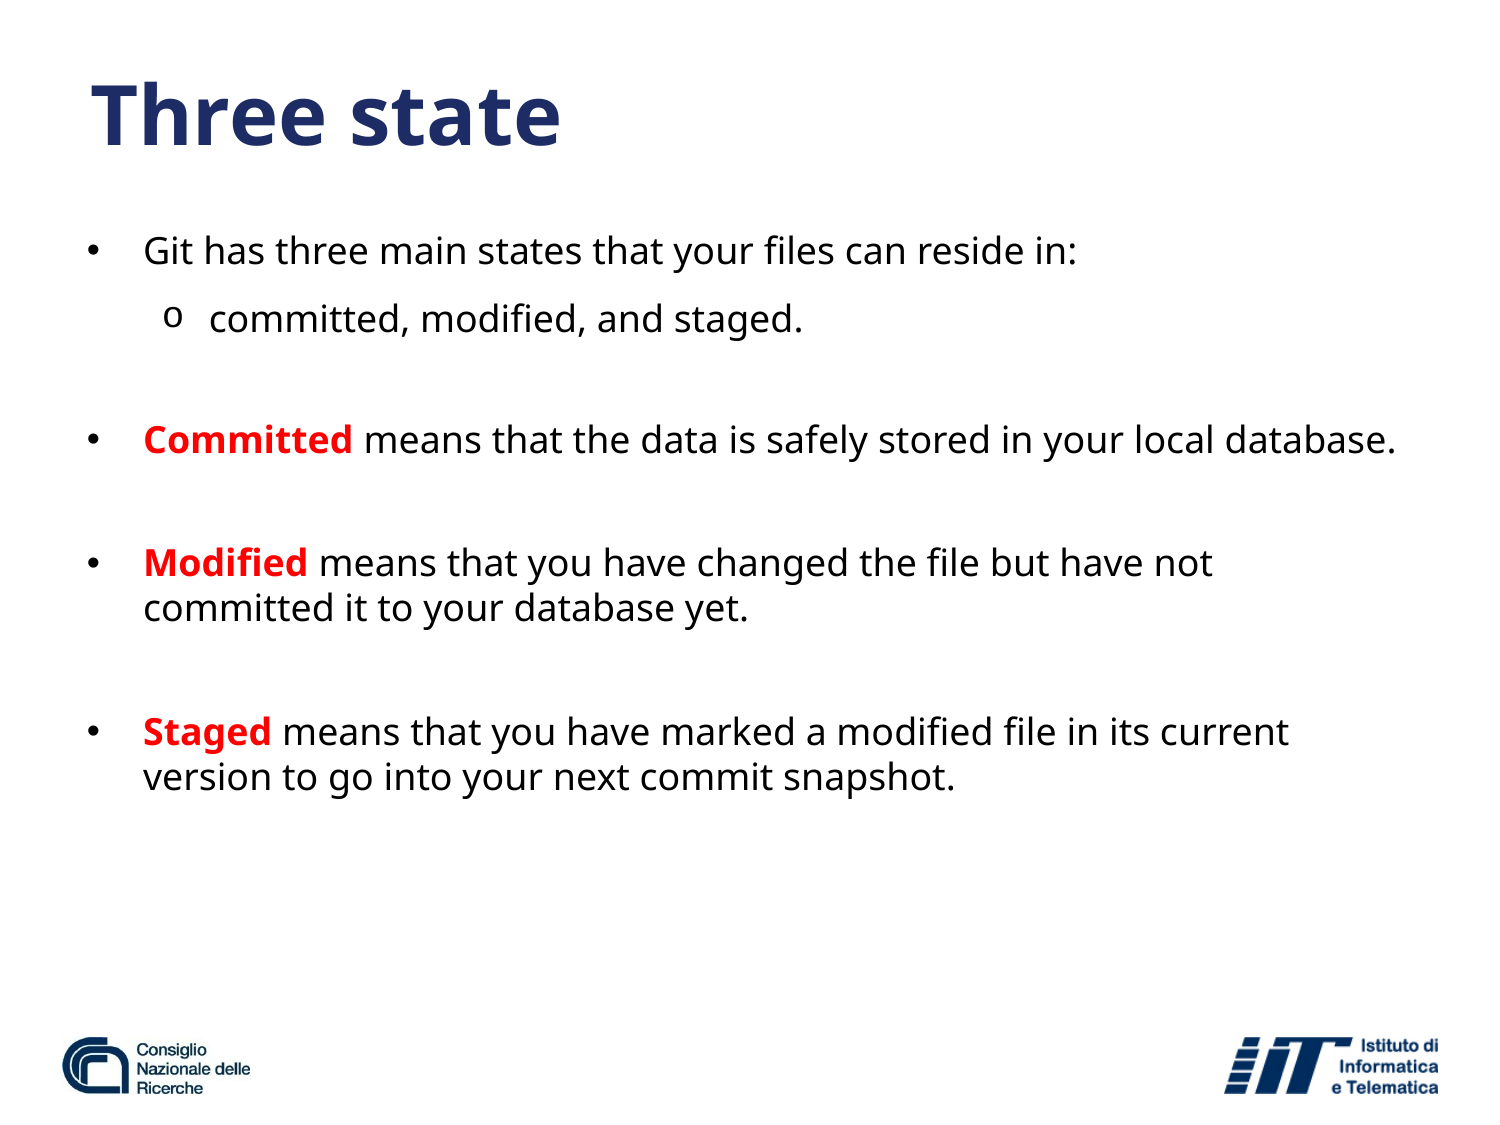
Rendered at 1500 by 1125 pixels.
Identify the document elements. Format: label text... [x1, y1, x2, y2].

title Three state [74, 45, 1449, 180]
picture [1224, 1037, 1438, 1094]
list Git has three main states that your files can reside in: committed, modified, and staged. Committed means that the data is safely stored in your local database. Modified means that you have changed the file but have not committed it to your database yet. Staged means that you have marked a modified file in its current version to go into your next commit snapshot. [71, 228, 1422, 1022]
picture [62, 1037, 250, 1094]
